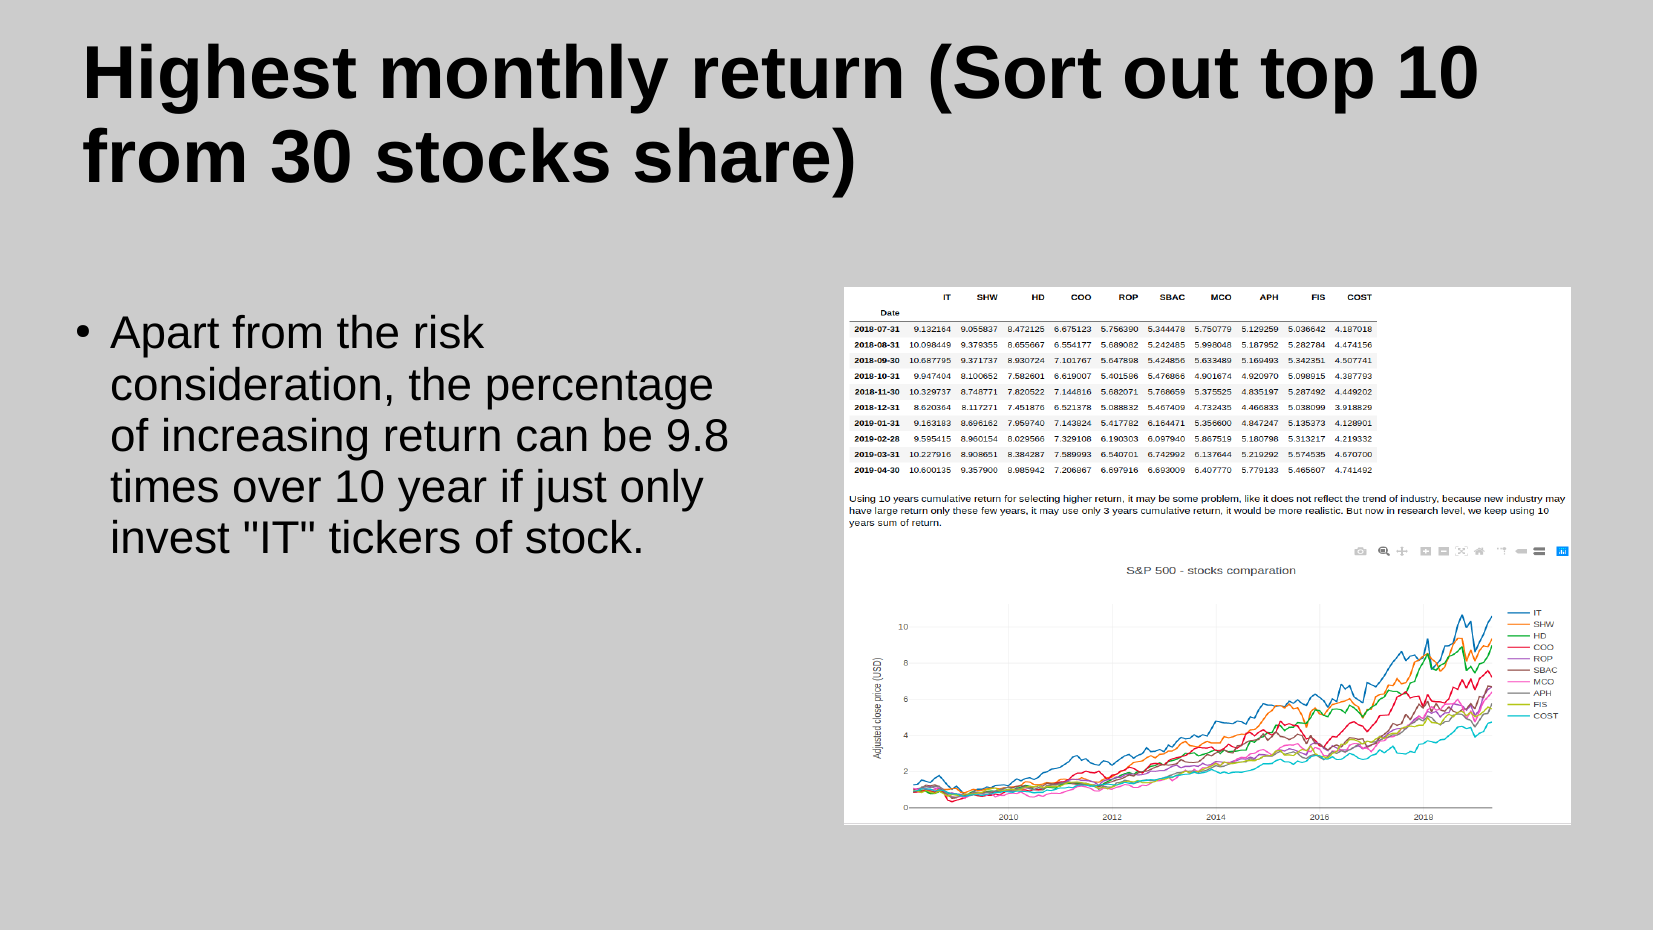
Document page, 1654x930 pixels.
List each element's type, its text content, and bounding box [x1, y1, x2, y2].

subtitle [82, 217, 1571, 757]
text_box Apart from the risk consideration, the percentage of increasing return can be 9.8 times over 10 year if just only invest "IT" tickers of stock. [60, 300, 766, 676]
title Highest monthly return (Sort out top 10 from 30 stocks share) [82, 30, 1571, 199]
picture [844, 287, 1571, 826]
